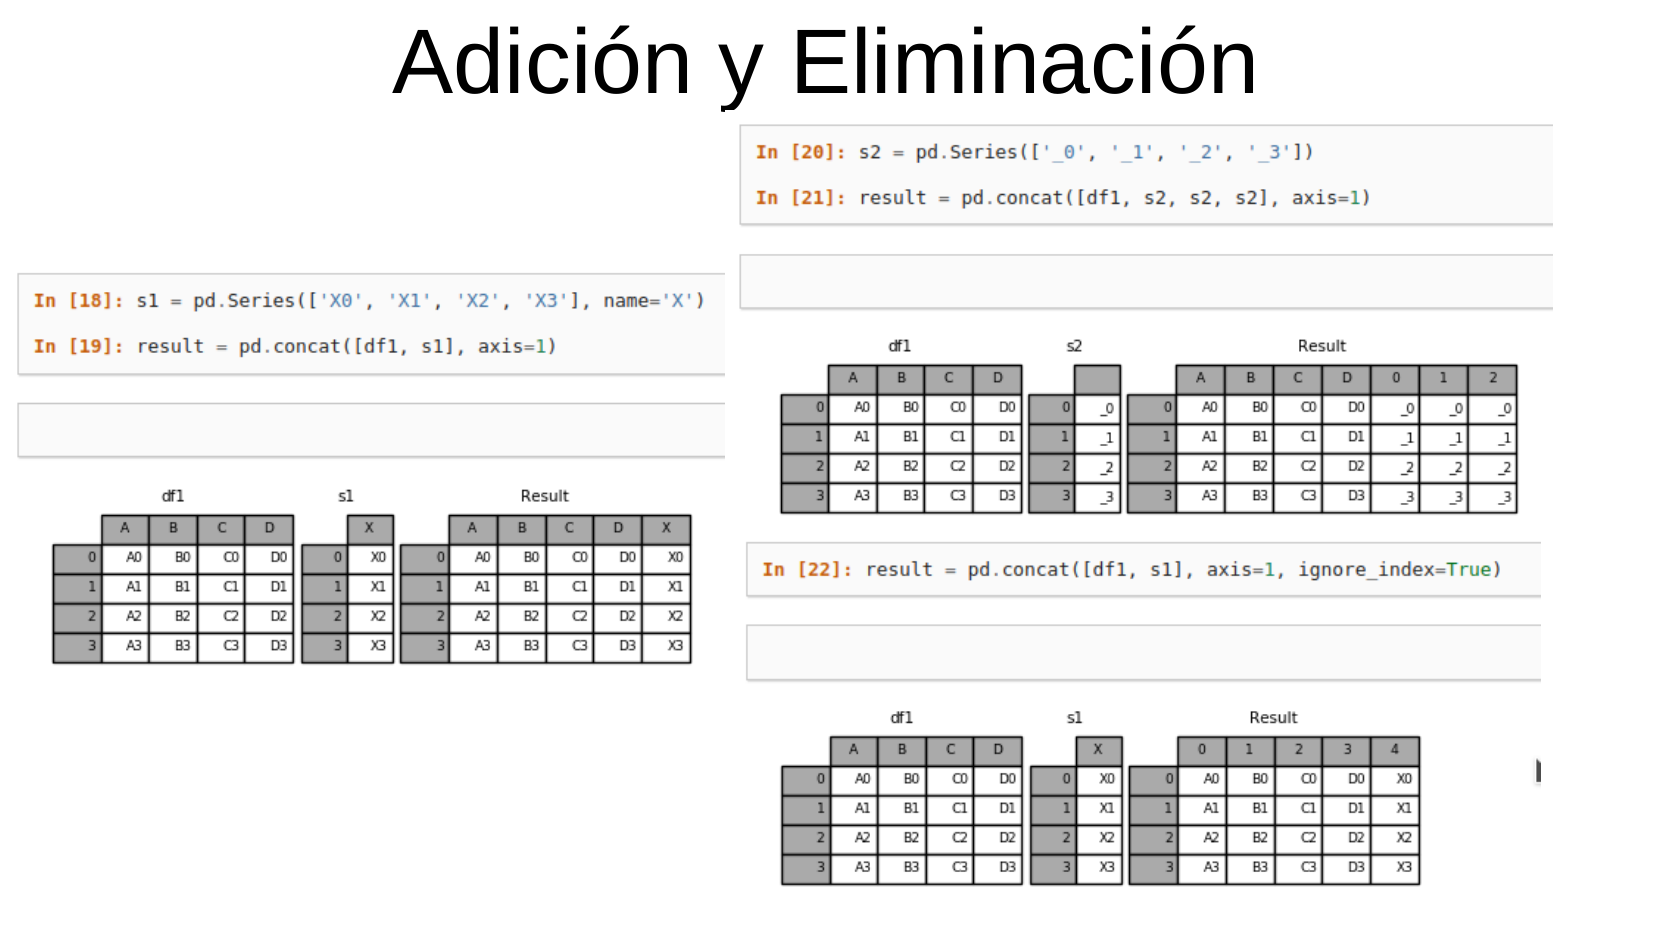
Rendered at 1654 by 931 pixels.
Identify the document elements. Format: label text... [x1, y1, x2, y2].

title Adición y Eliminación [82, 0, 1571, 140]
picture [0, 110, 1553, 901]
